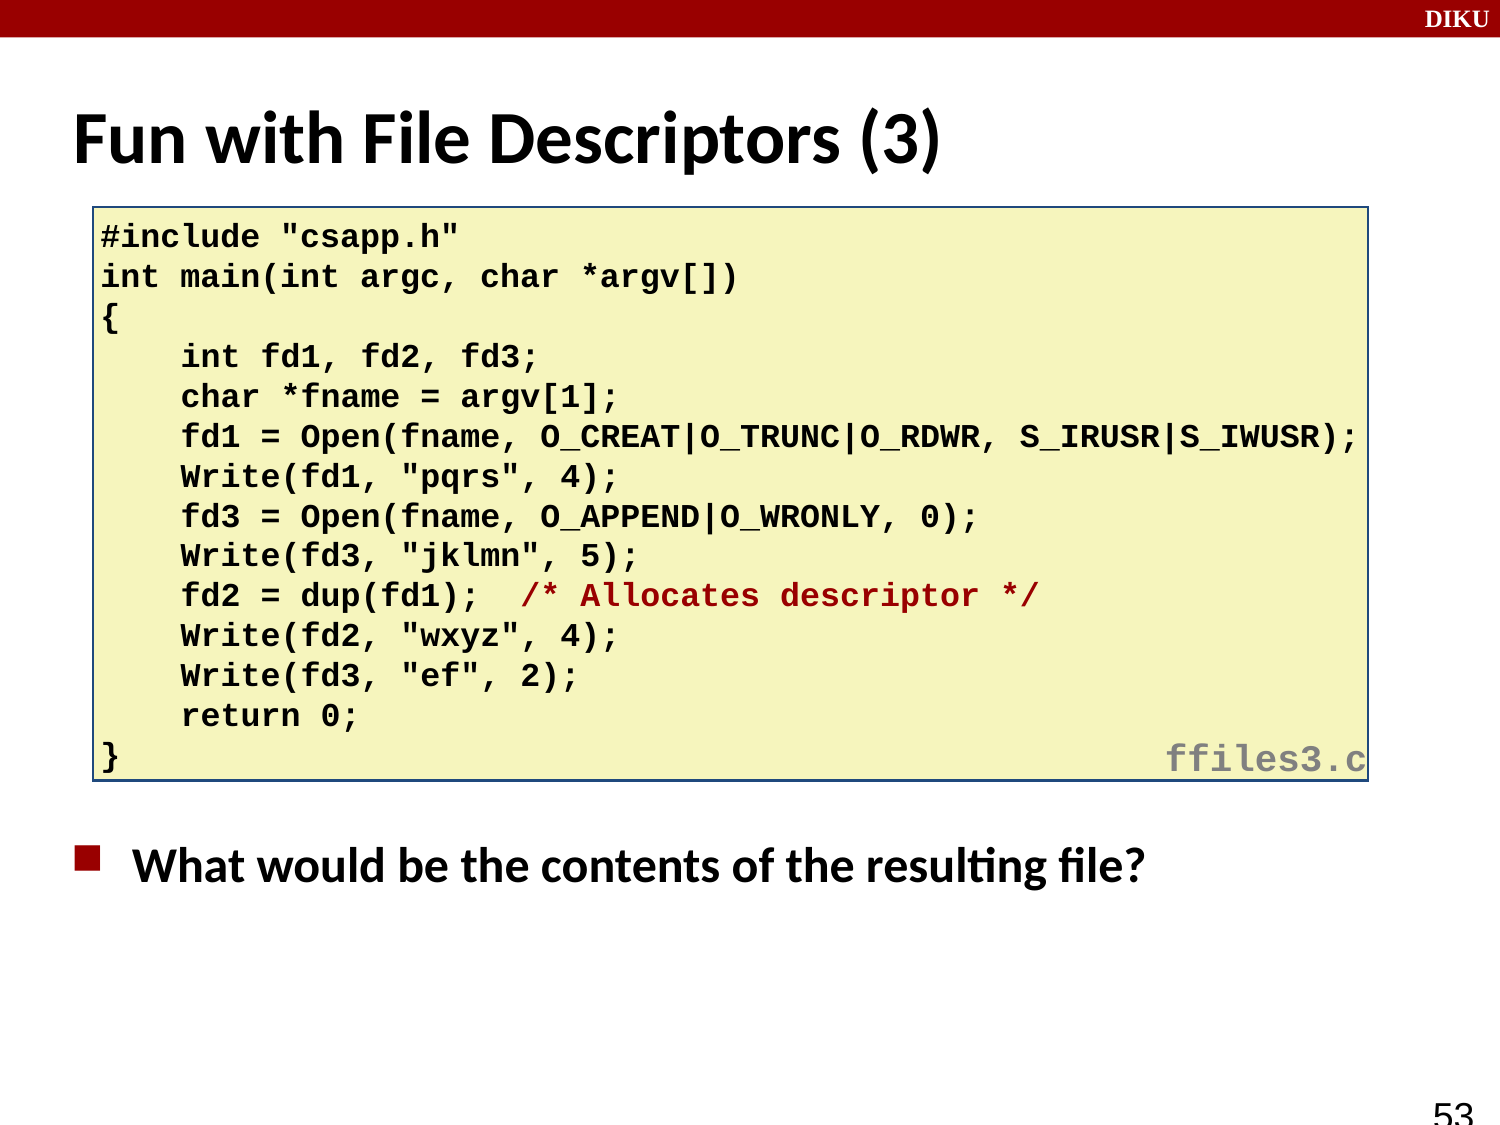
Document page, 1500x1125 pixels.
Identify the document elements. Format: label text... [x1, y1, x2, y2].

text_box ffiles3.c [1149, 726, 1383, 787]
text_box What would be the contents of the resulting file? [60, 825, 1424, 913]
text_box Fun with File Descriptors (3) [58, 71, 1304, 197]
text_box #include "csapp.h" int main(int argc, char *argv[]) { int fd1, fd2, fd3; char *fname = argv[1]; fd1 = Open(fname, O_CREAT|O_TRUNC|O_RDWR, S_IRUSR|S_IWUSR); Write(fd1, "pqrs", 4); fd3 = Open(fname, O_APPEND|O_WRONLY, 0); Write(fd3, "jklmn", 5); fd2 = dup(fd1); /* Allocates descriptor */ Write(fd2, "wxyz", 4); Write(fd3, "ef", 2); return 0; } [93, 206, 1369, 781]
